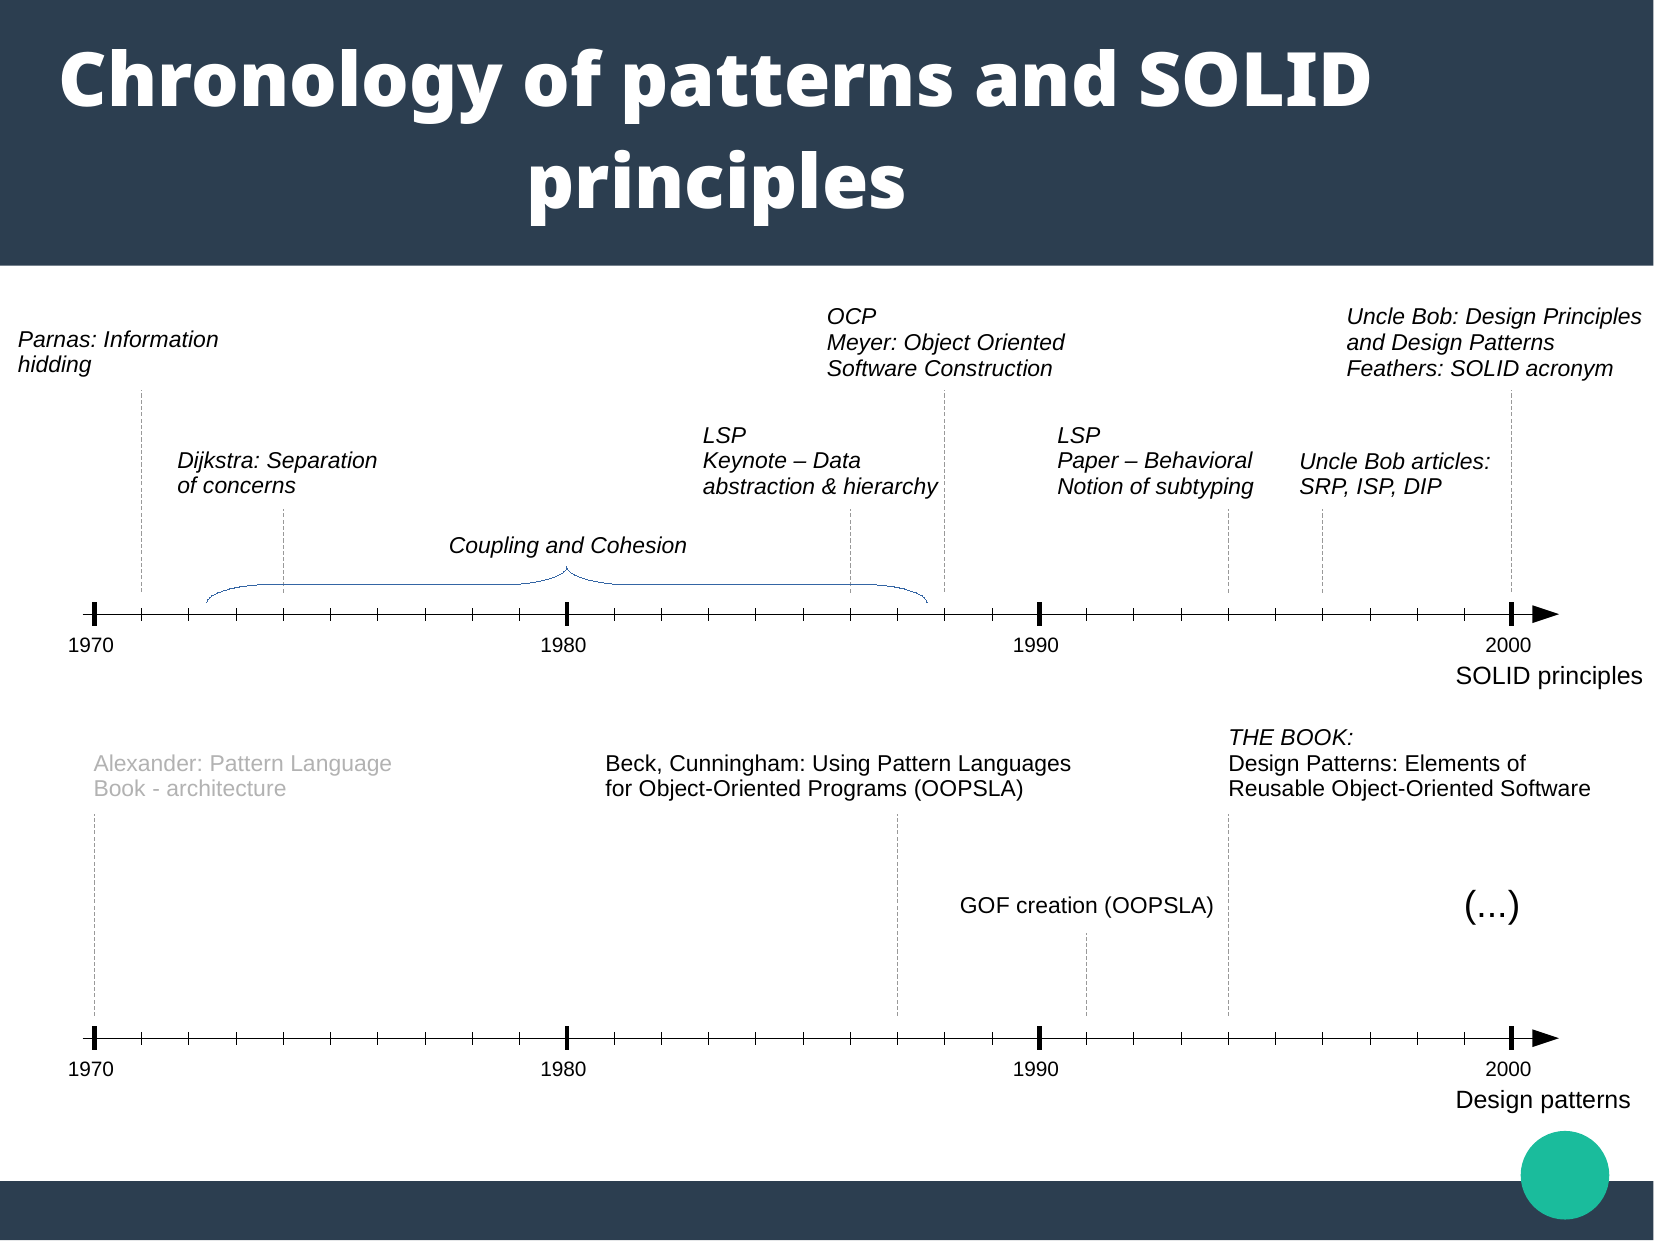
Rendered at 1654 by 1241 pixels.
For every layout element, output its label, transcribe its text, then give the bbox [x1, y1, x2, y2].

text_box LSP Paper – Behavioral Notion of subtyping [1042, 415, 1269, 507]
text_box GOF creation (OOPSLA) [945, 885, 1230, 927]
text_box OCP Meyer: Object Oriented Software Construction [812, 296, 1081, 389]
text_box THE BOOK: Design Patterns: Elements of Reusable Object-Oriented Software [1213, 717, 1607, 810]
text_box 1970 [53, 1050, 129, 1089]
text_box LSP Keynote – Data abstraction & hierarchy [688, 415, 954, 507]
text_box 1980 [525, 1050, 602, 1089]
text_box (...) [1449, 876, 1536, 934]
text_box 1980 [525, 626, 602, 665]
text_box 1970 [53, 625, 129, 665]
text_box Coupling and Cohesion [434, 525, 703, 569]
text_box 2000 [1470, 626, 1547, 665]
text_box Beck, Cunningham: Using Pattern Languages for Object-Oriented Programs (OOPSLA) [590, 743, 1087, 810]
text_box Alexander: Pattern Language Book - architecture [78, 743, 408, 810]
text_box Dijkstra: Separation of concerns [162, 440, 393, 510]
text_box Design patterns [1440, 1078, 1654, 1121]
text_box 2000 [1470, 1050, 1547, 1089]
text_box 1990 [998, 1050, 1074, 1089]
text_box SOLID principles [1440, 654, 1654, 697]
text_box Uncle Bob: Design Principles and Design Patterns Feathers: SOLID acronym [1331, 296, 1654, 389]
text_box 1990 [998, 626, 1074, 665]
text_box Parnas: Information hidding [3, 318, 234, 389]
title Chronology of patterns and SOLID principles [59, 49, 1595, 207]
text_box Uncle Bob articles: SRP, ISP, DIP [1284, 441, 1506, 508]
